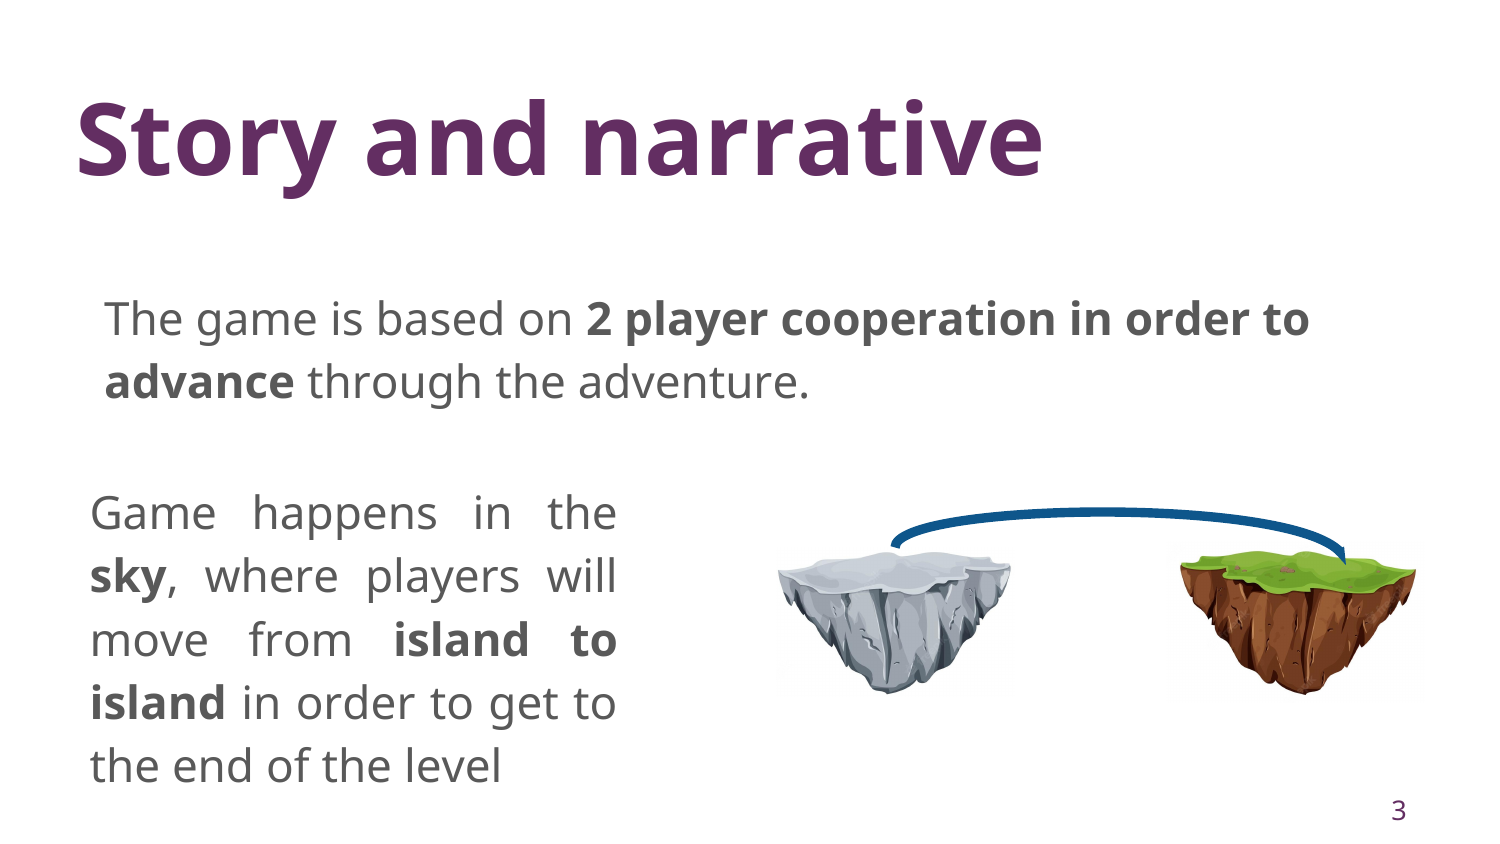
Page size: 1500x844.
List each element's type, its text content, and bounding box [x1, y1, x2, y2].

list The game is based on 2 player cooperation in order to advance through the adventure. [75, 281, 1443, 445]
picture [776, 547, 1015, 697]
title Story and narrative [75, 54, 1285, 196]
text_box Game happens in the sky, where players will move from island to island in order to get to the end of the level [75, 475, 637, 769]
text_box [1391, 779, 1482, 844]
picture [1166, 541, 1426, 703]
